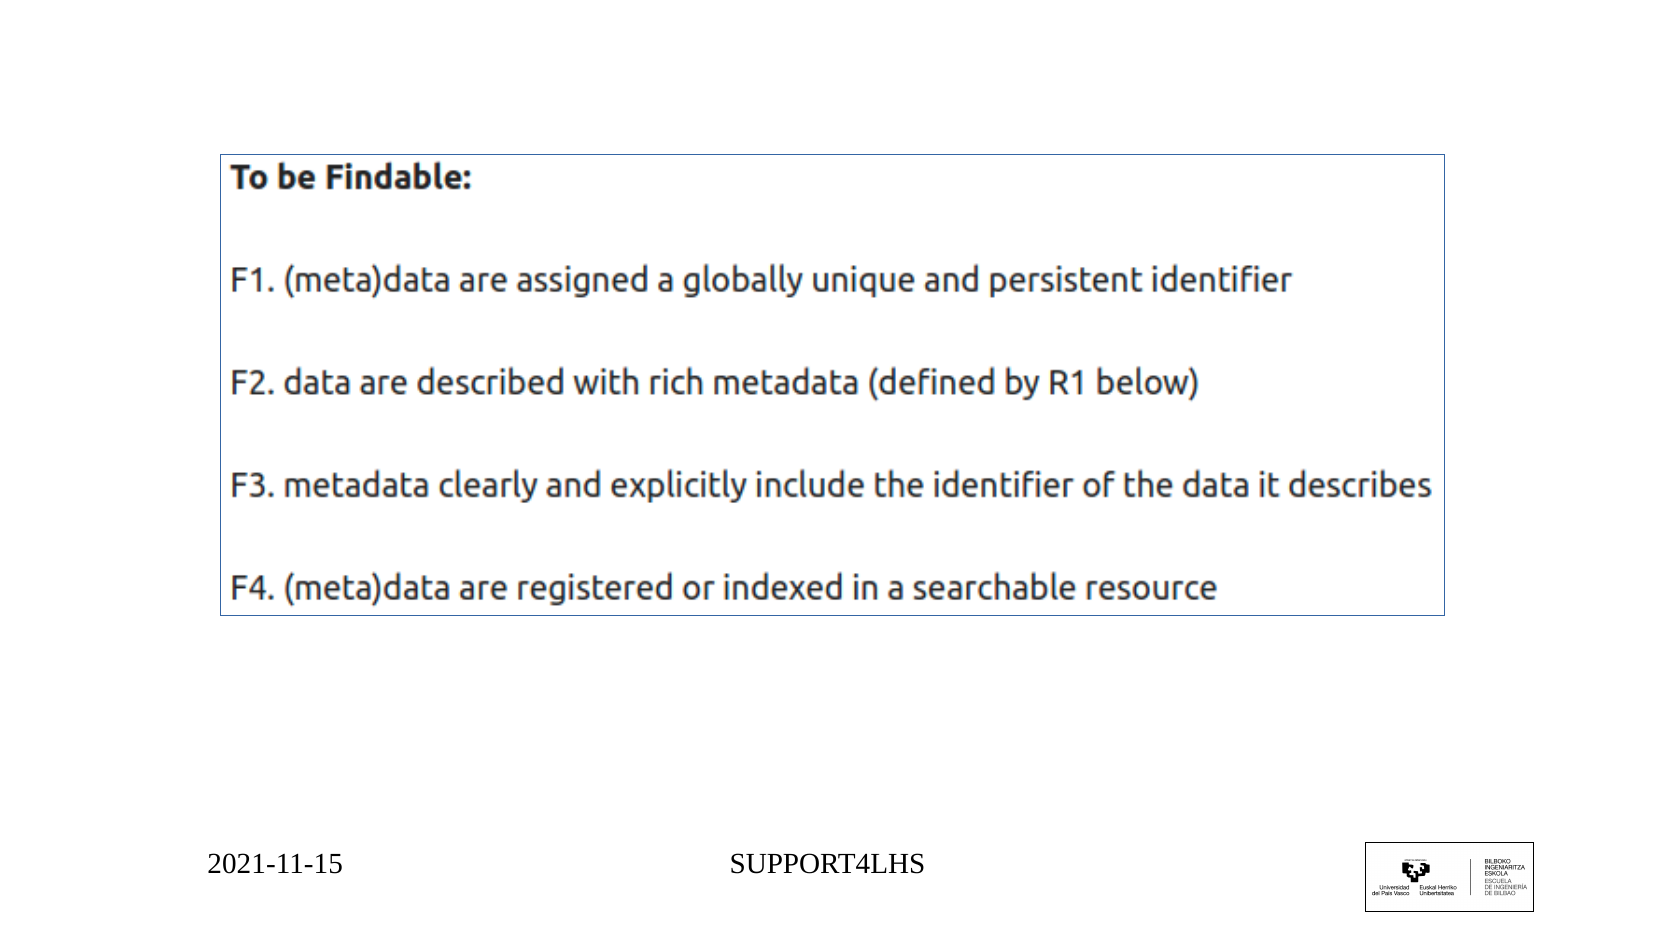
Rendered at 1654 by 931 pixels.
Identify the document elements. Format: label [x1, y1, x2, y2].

picture [1366, 843, 1533, 911]
subtitle [82, 217, 1571, 758]
picture [220, 154, 1445, 616]
